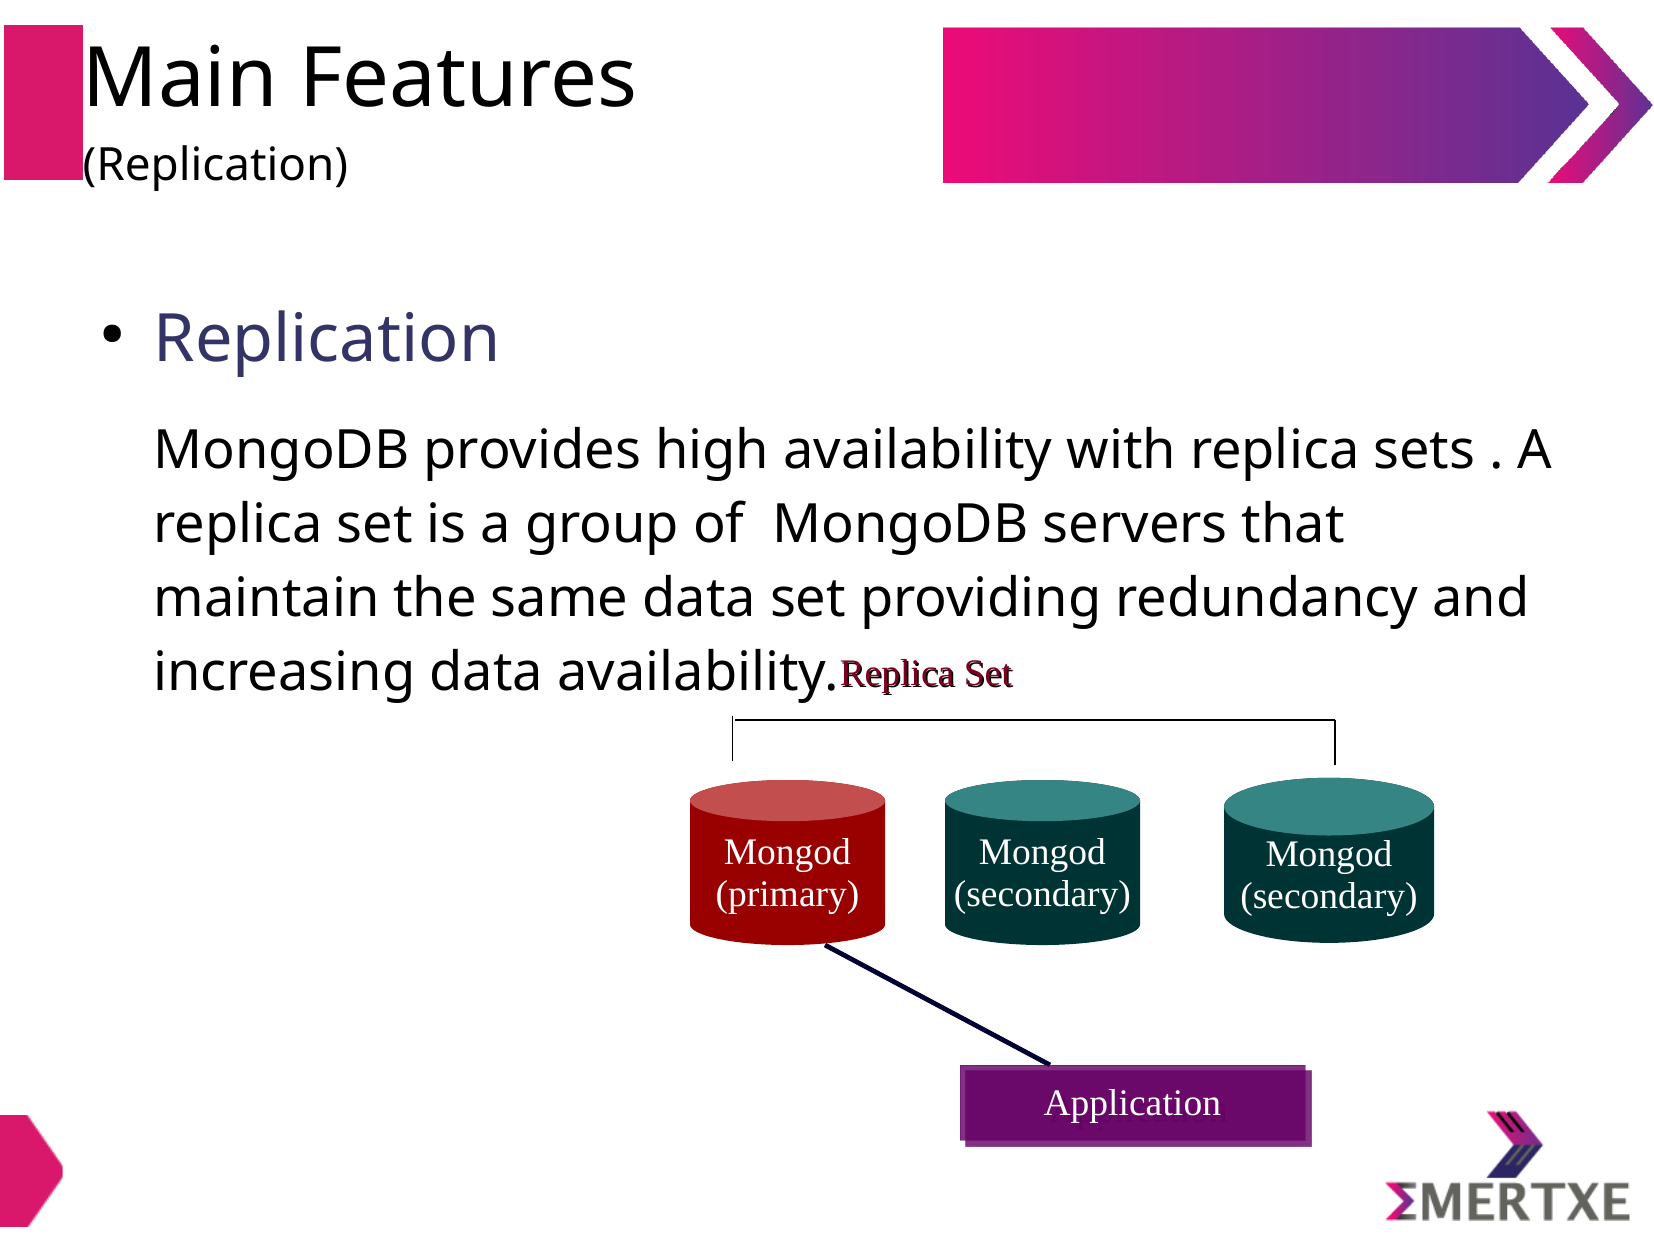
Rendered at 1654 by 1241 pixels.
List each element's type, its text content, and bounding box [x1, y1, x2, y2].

picture [1571, 27, 1653, 183]
text_box Mongod (secondary) [1224, 808, 1435, 943]
text_box Mongod (primary) [690, 801, 886, 946]
text_box Replica Set [825, 645, 1246, 702]
title Main Features (Replication) [82, 2, 1571, 210]
text_box Application [960, 1065, 1306, 1141]
picture [1385, 1107, 1631, 1221]
text_box Mongod (secondary) [945, 801, 1141, 946]
list Replication MongoDB provides high availability with replica sets . A replica set is a group of MongoDB servers that maintain the same data set providing redundancy and increasing data availability. [82, 290, 1571, 1010]
